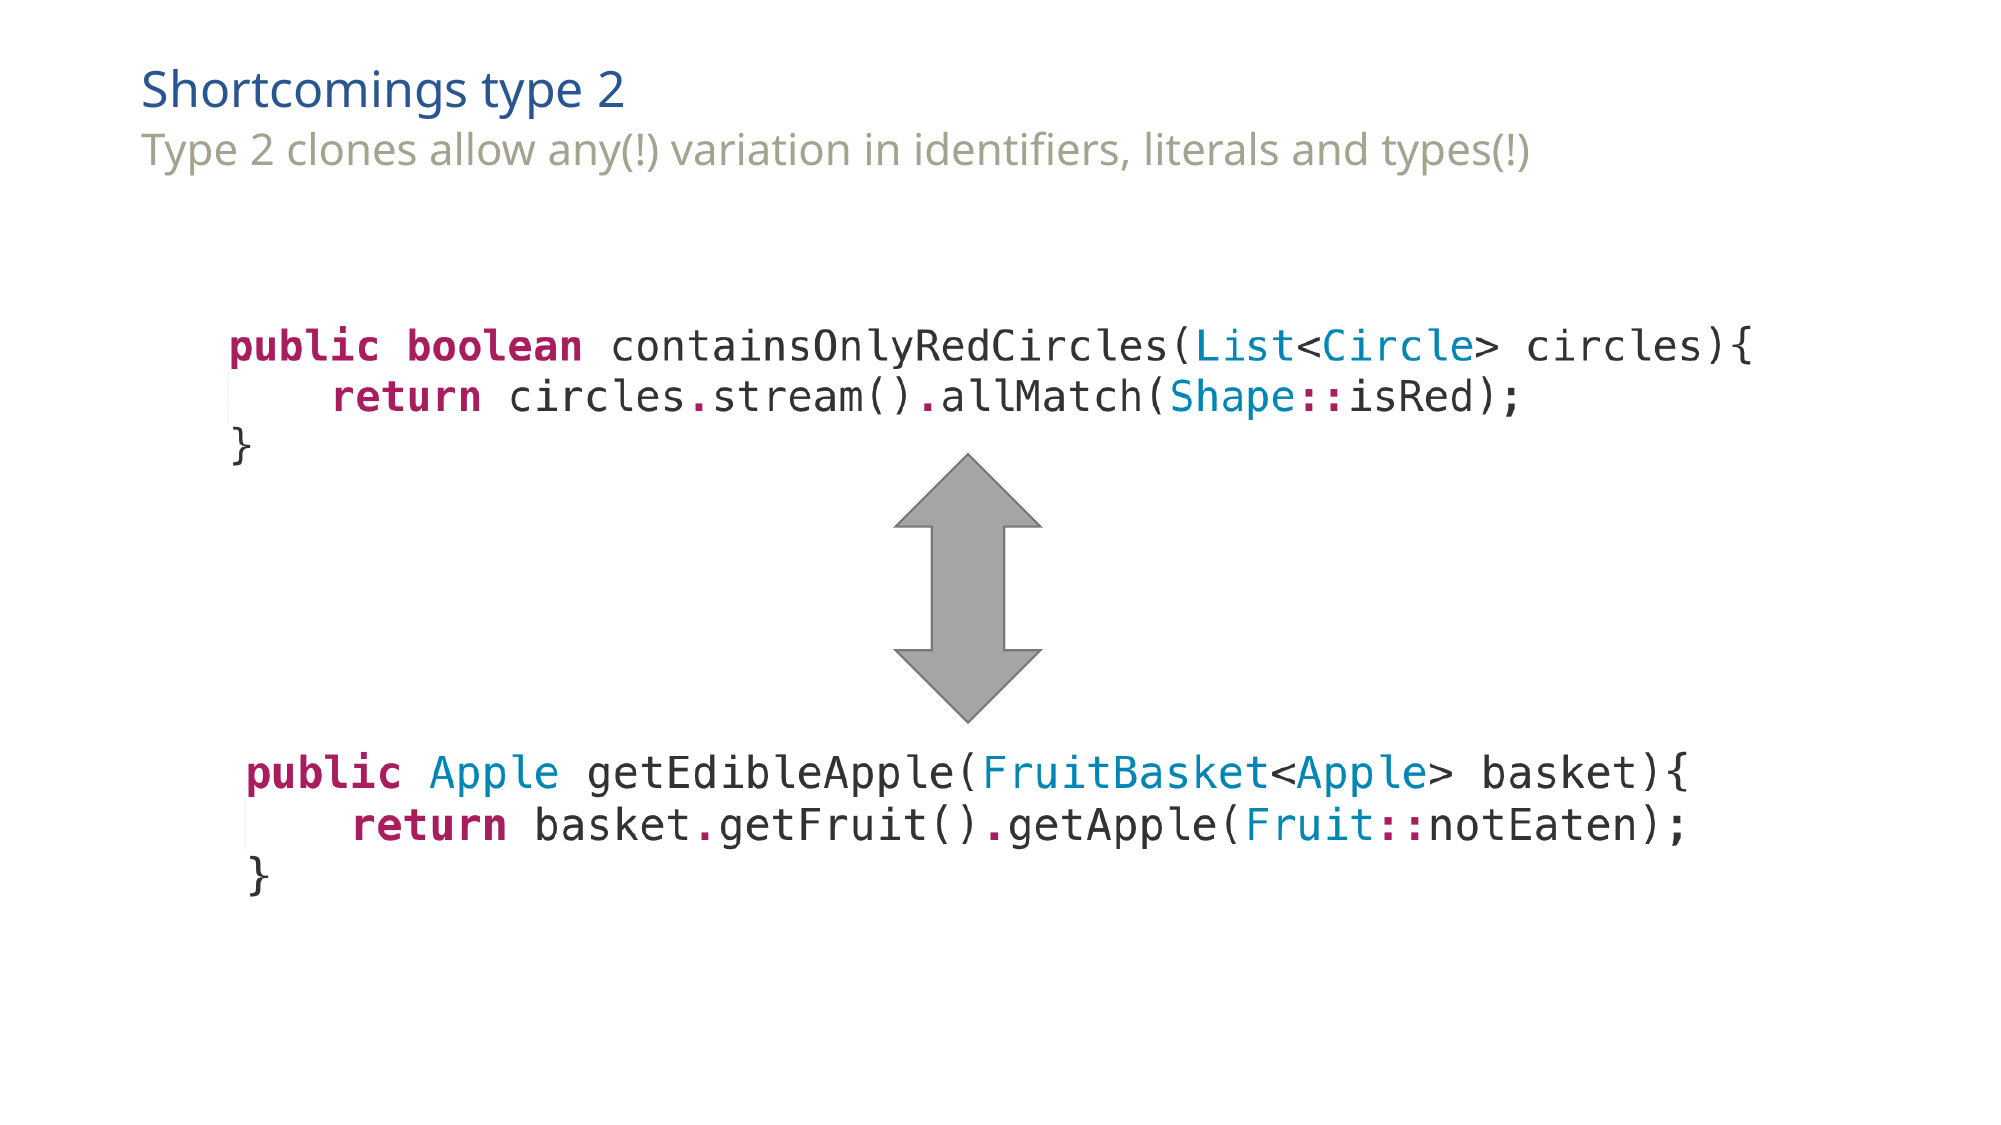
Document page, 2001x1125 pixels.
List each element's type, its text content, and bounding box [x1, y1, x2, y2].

picture [242, 745, 1694, 900]
picture [227, 322, 1755, 468]
text_box Type 2 clones allow any(!) variation in identifiers, literals and types(!) [141, 124, 1842, 189]
text_box [895, 454, 1041, 723]
text_box Shortcomings type 2 [142, 59, 1842, 124]
